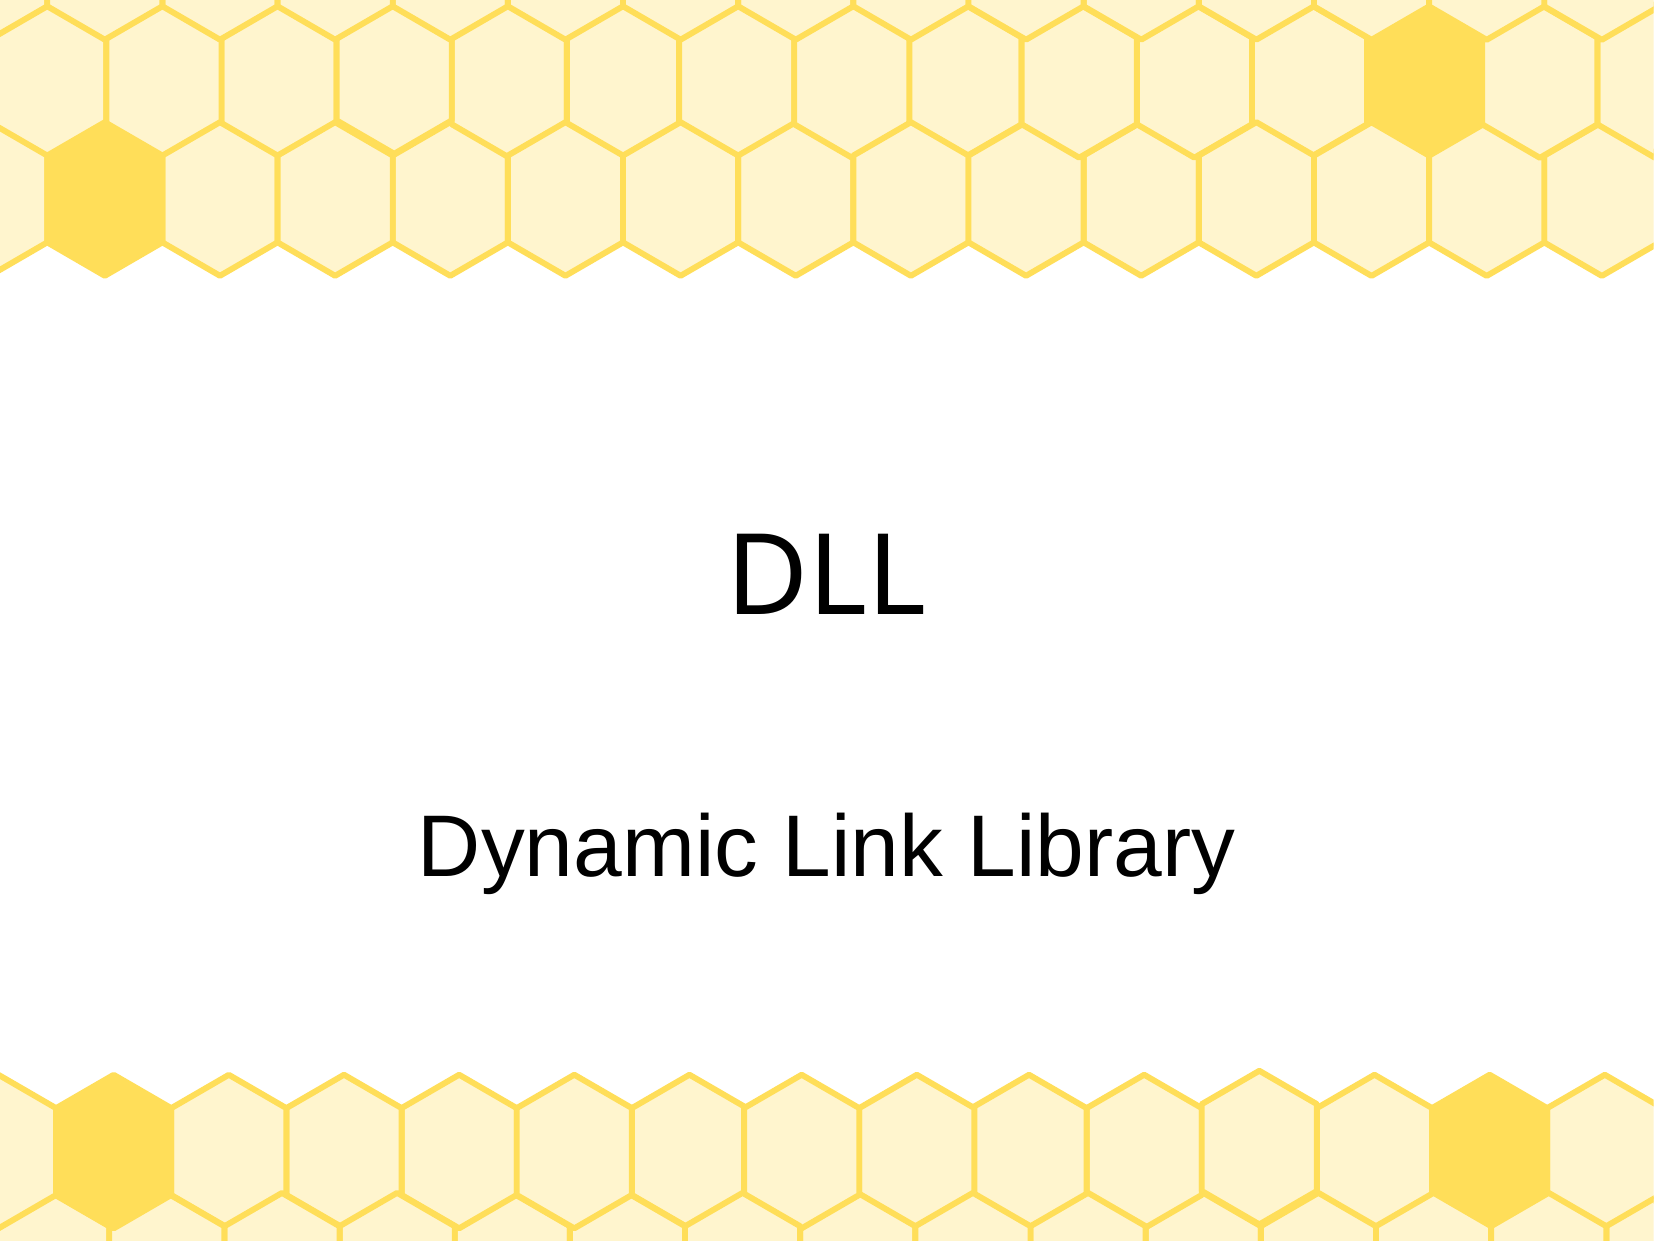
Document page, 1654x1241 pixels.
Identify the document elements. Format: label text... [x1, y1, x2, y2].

subtitle Dynamic Link Library [88, 747, 1565, 945]
title DLL [88, 433, 1565, 709]
